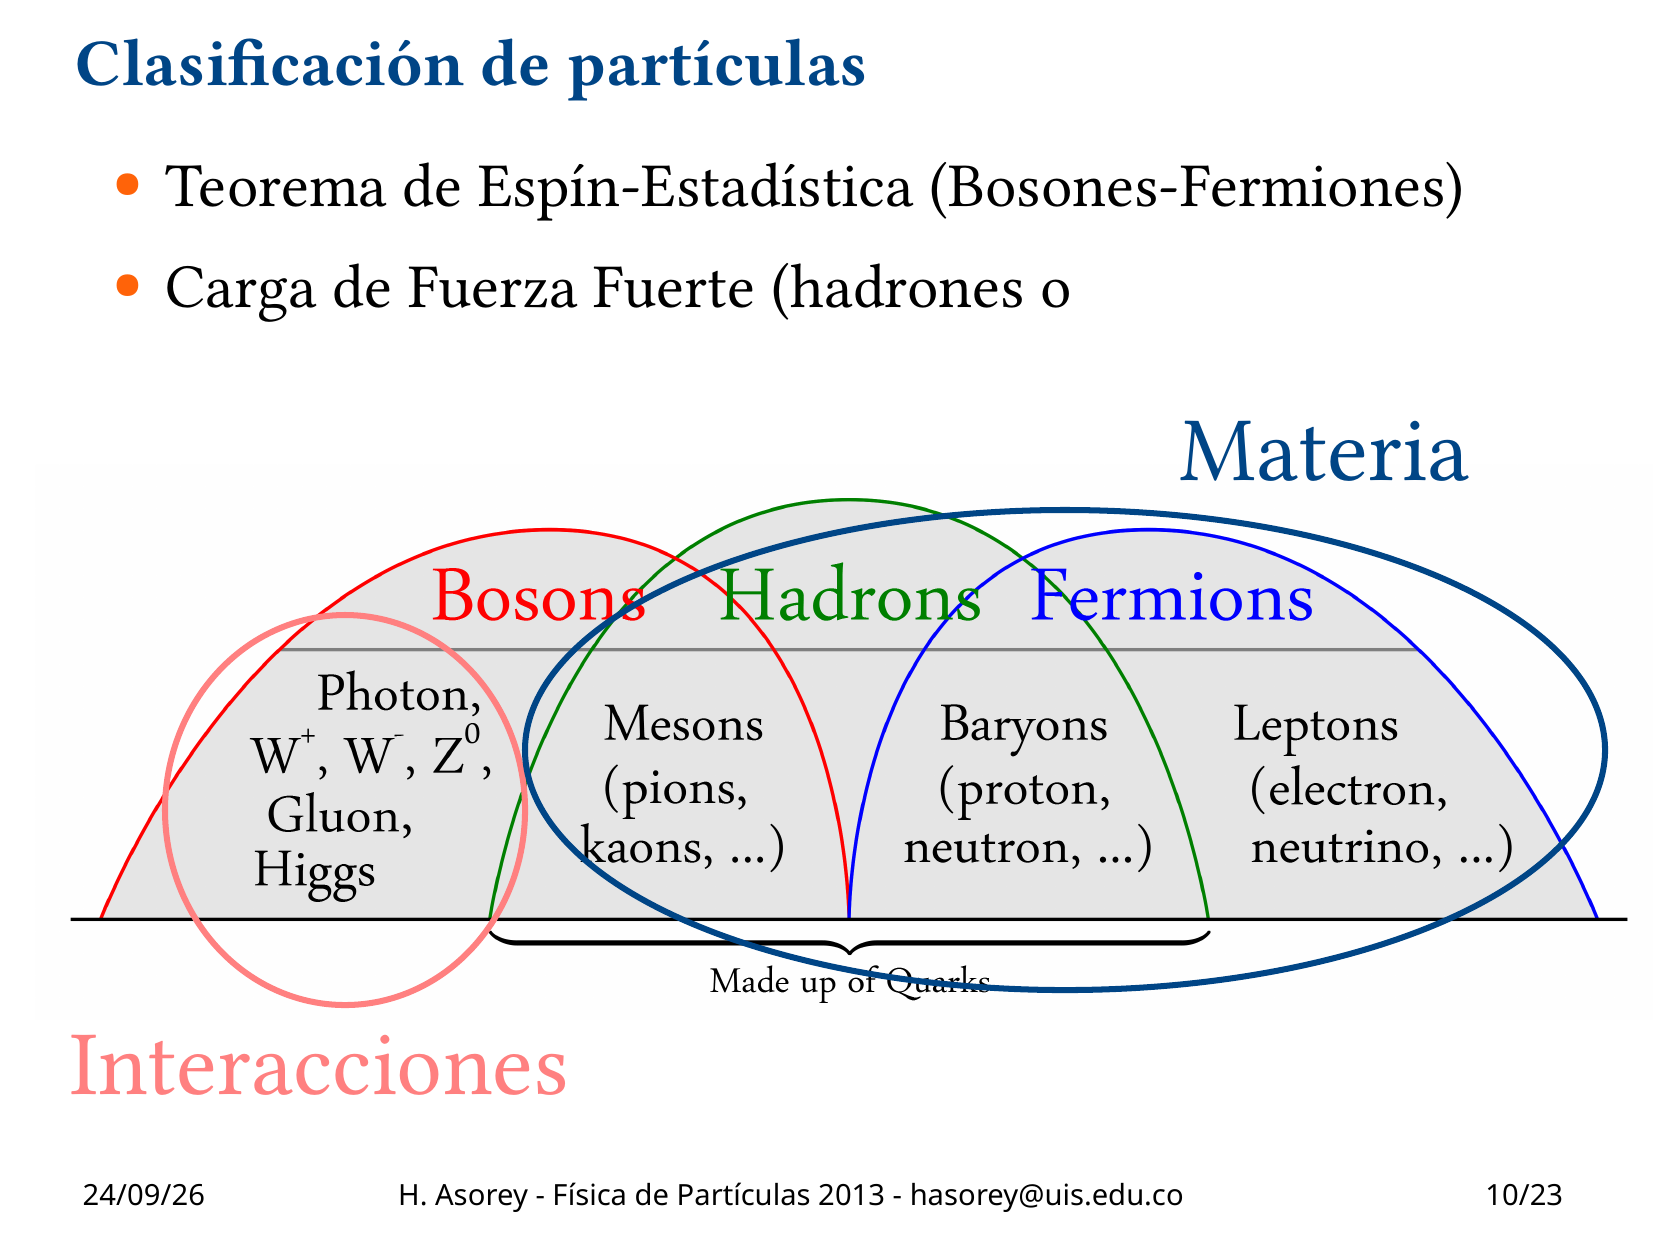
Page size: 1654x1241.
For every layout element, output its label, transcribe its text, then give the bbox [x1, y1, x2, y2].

picture [35, 464, 1165, 1021]
picture [169, 619, 522, 1002]
text_box Interacciones [56, 1005, 586, 1125]
picture [382, 464, 1654, 1021]
text_box Materia [1165, 390, 1486, 511]
picture [529, 514, 1602, 987]
list Teorema de Espín-Estadística (Bosones-Fermiones) Carga de Fuerza Fuerte (hadrones o [82, 150, 1571, 464]
title Clasificación de partículas [75, 13, 1564, 115]
